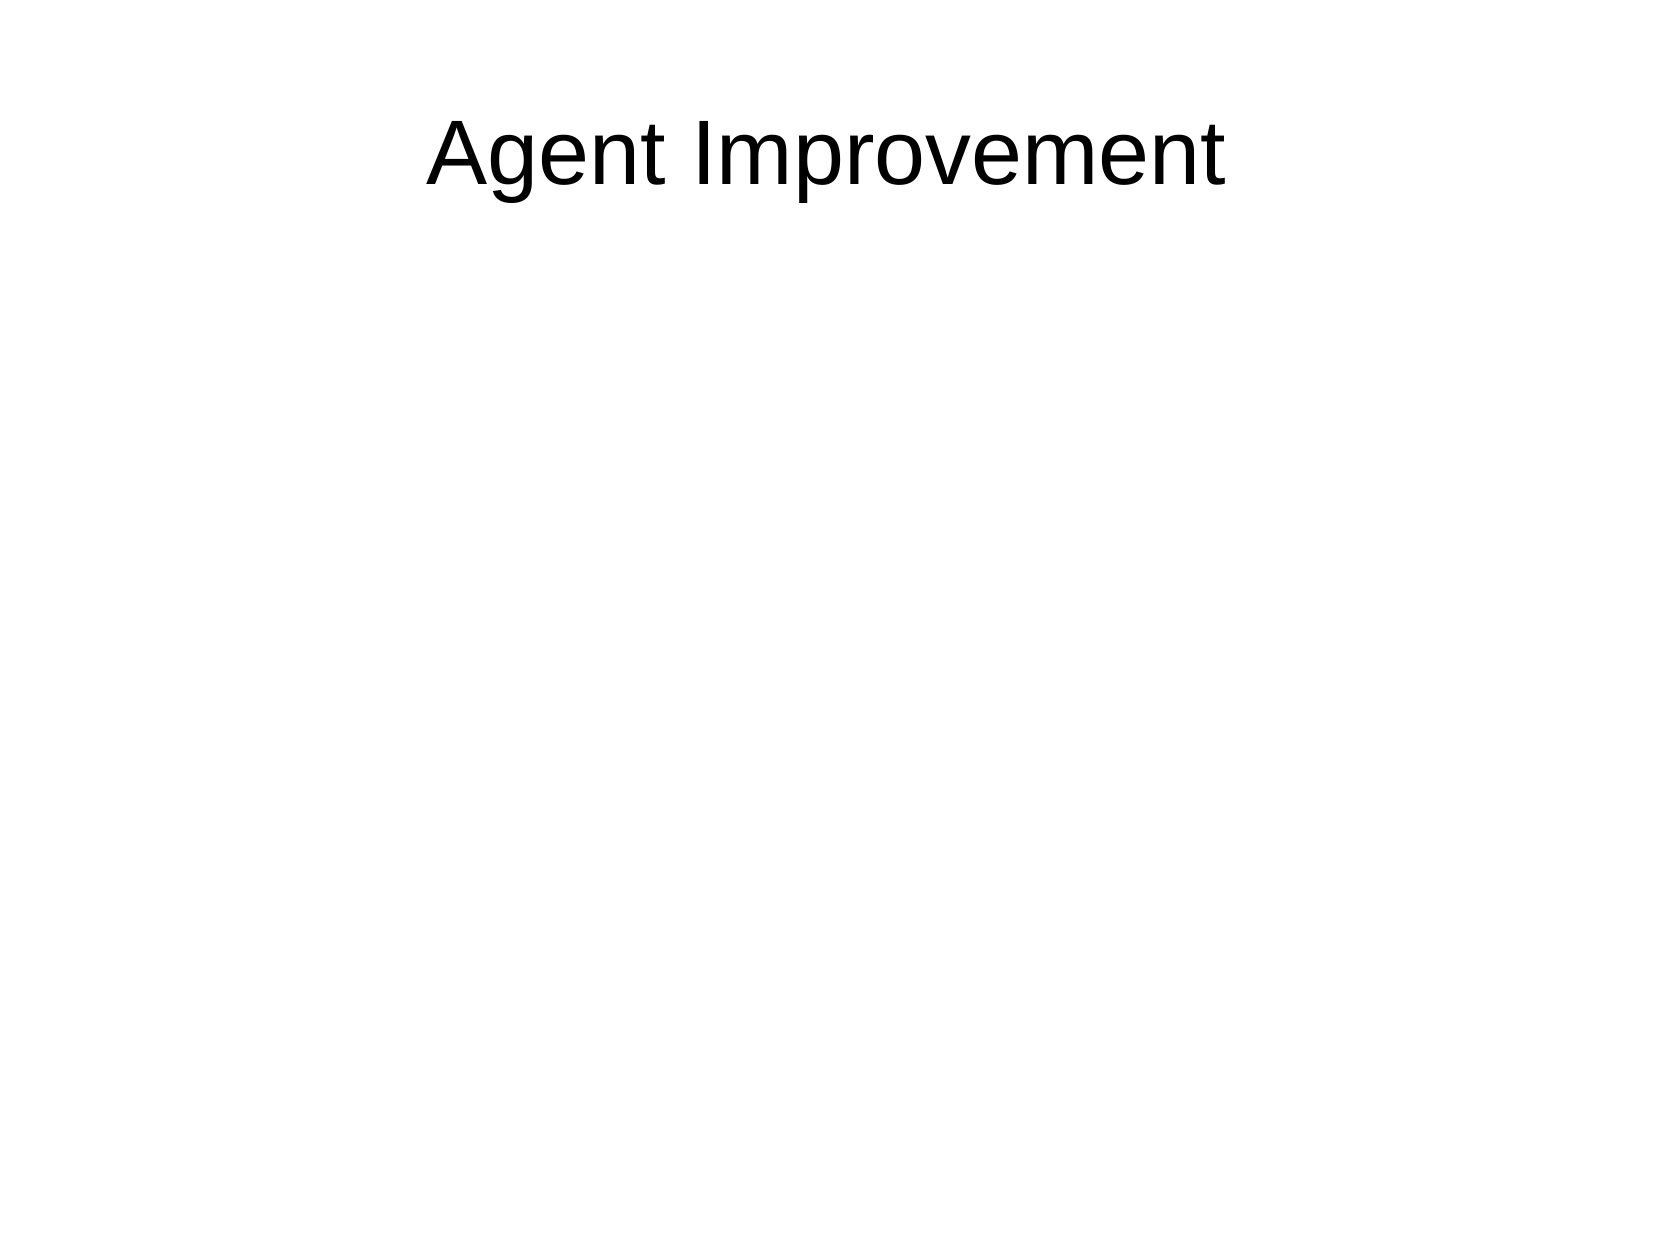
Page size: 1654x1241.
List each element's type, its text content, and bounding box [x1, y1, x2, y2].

title Agent Improvement [82, 49, 1571, 257]
